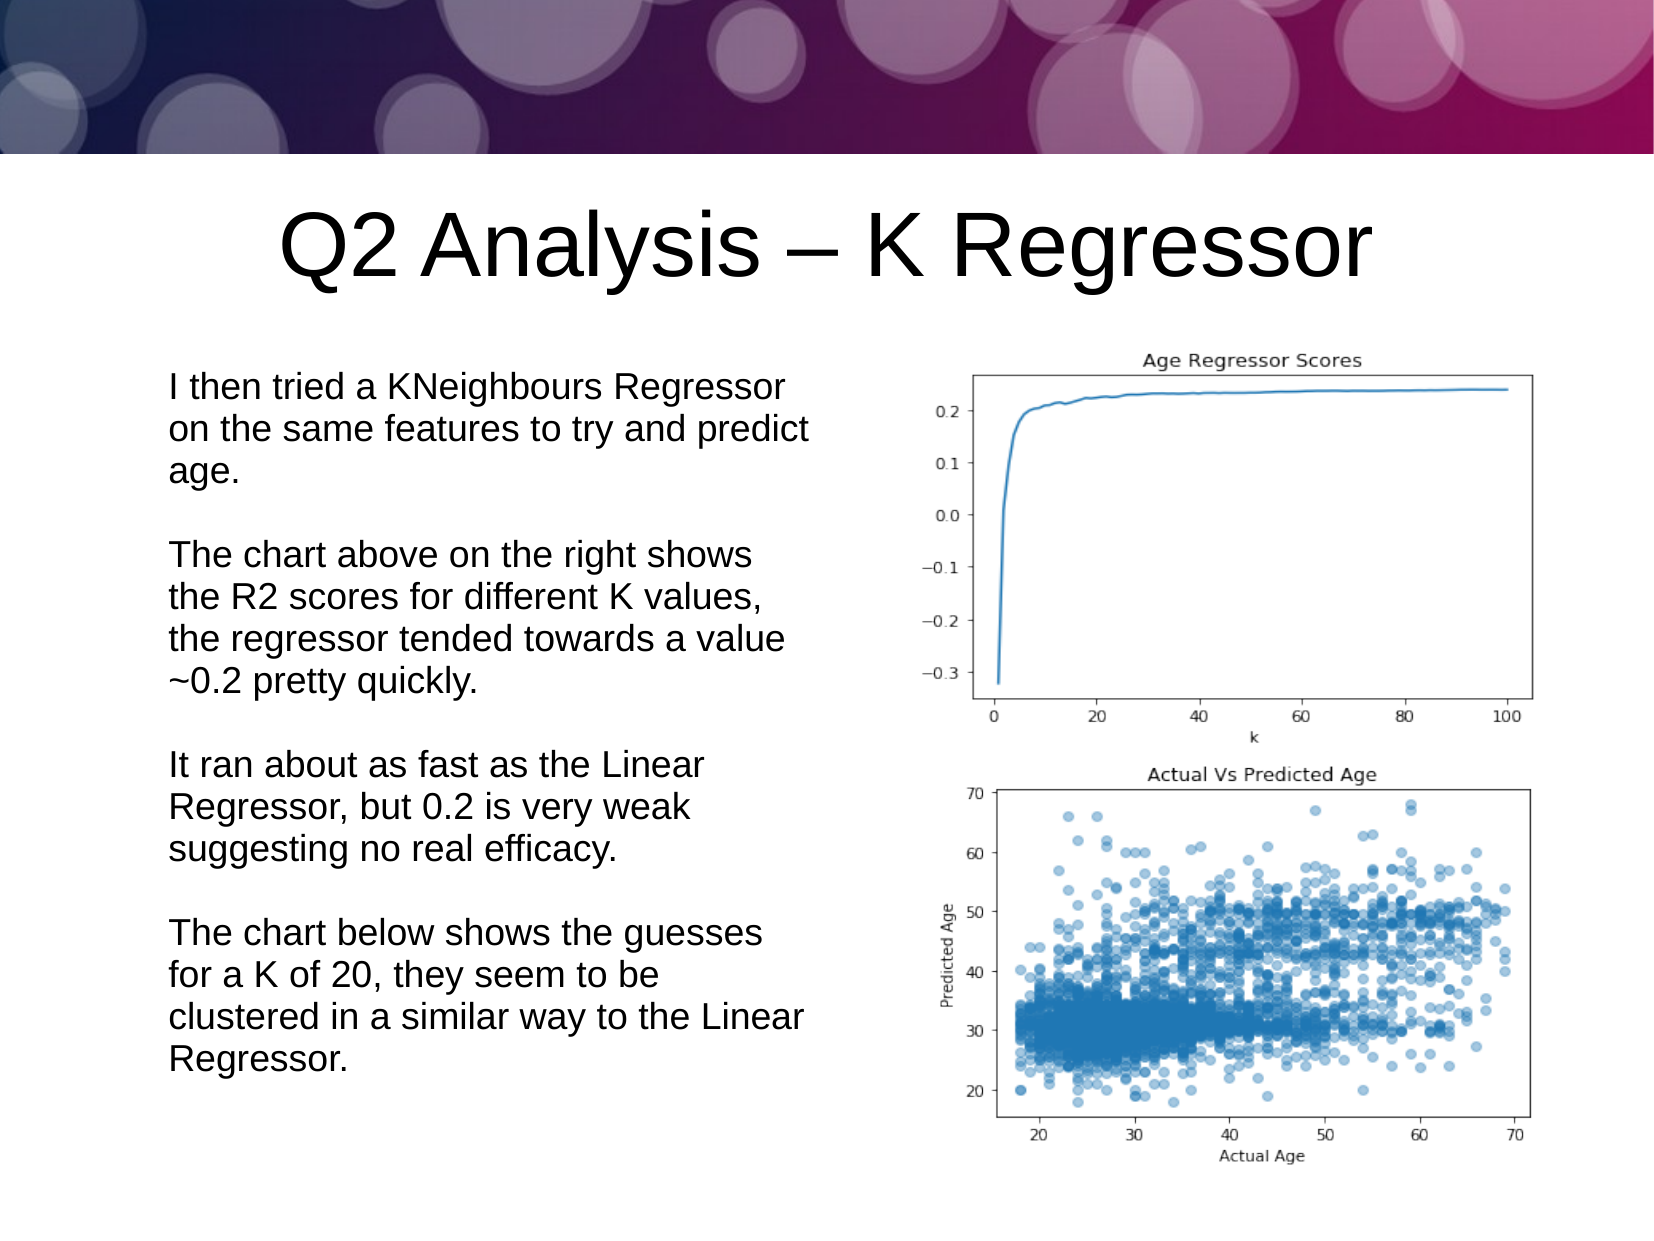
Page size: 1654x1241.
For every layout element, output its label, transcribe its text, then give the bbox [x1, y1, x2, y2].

title Q2 Analysis – K Regressor [82, 159, 1571, 331]
picture [909, 342, 1549, 1174]
picture [0, 0, 1654, 154]
text_box I then tried a KNeighbours Regressor on the same features to try and predict age. The chart above on the right shows the R2 scores for different K values, the regressor tended towards a value ~0.2 pretty quickly. It ran about as fast as the Linear Regressor, but 0.2 is very weak suggesting no real efficacy. The chart below shows the guesses for a K of 20, they seem to be clustered in a similar way to the Linear Regressor. [153, 357, 827, 1087]
